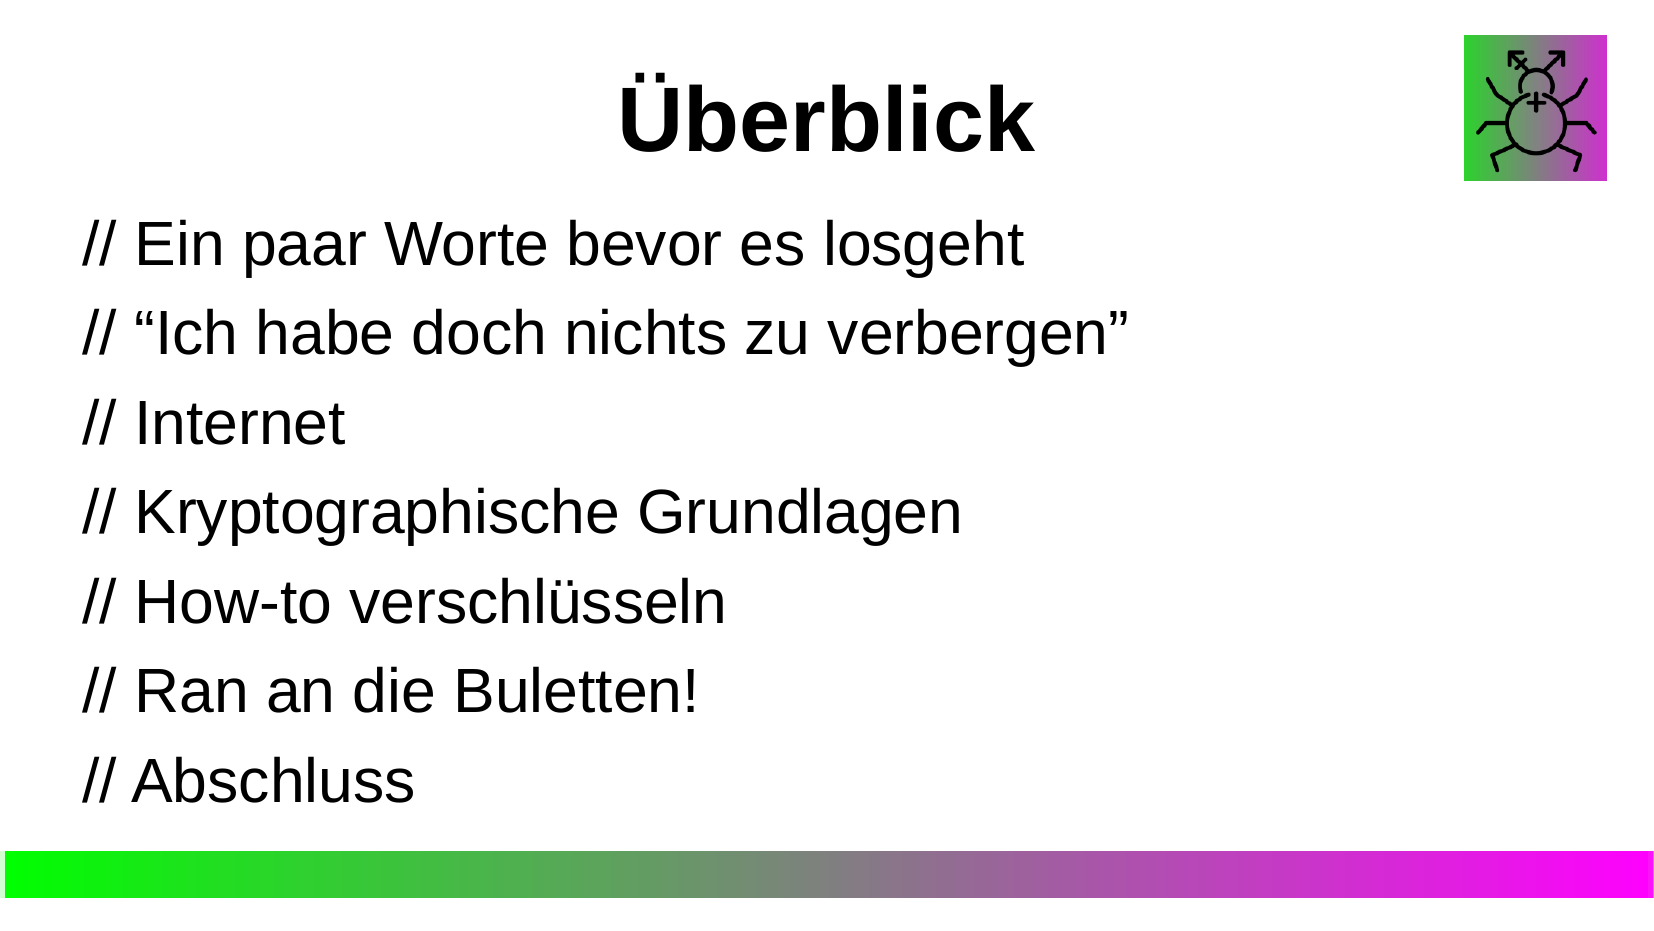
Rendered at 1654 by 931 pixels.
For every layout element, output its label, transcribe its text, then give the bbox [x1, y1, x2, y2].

picture [1464, 35, 1607, 181]
picture [0, 851, 1654, 898]
list // Ein paar Worte bevor es losgeht // “Ich habe doch nichts zu verbergen” // Internet // Kryptographische Grundlagen // How-to verschlüsseln // Ran an die Buletten! // Abschluss [82, 217, 1571, 815]
title Überblick [82, 37, 1571, 193]
